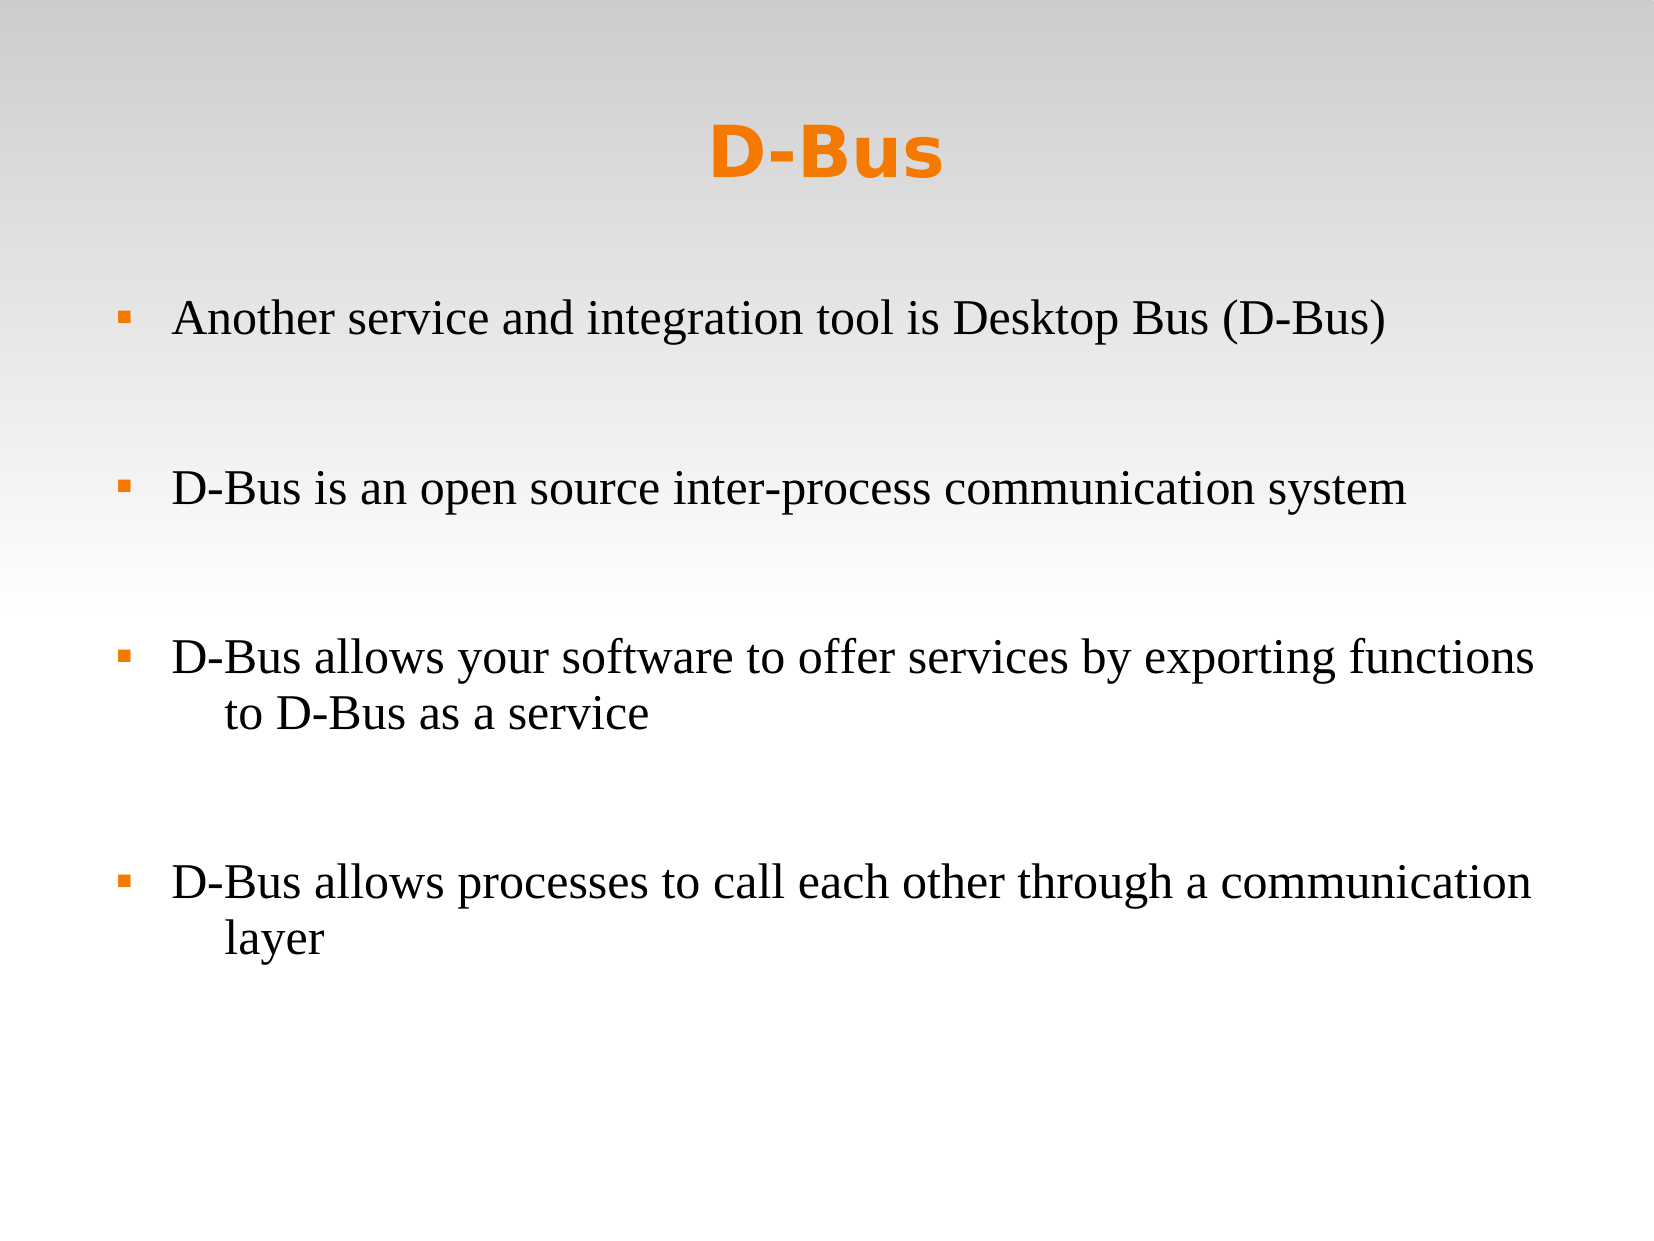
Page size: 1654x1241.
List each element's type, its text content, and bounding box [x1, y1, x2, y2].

list Another service and integration tool is Desktop Bus (D-Bus) D-Bus is an open source inter-process communication system D-Bus allows your software to offer services by exporting functions to D-Bus as a service D-Bus allows processes to call each other through a communication layer [82, 290, 1571, 1109]
title D-Bus [82, 49, 1571, 257]
